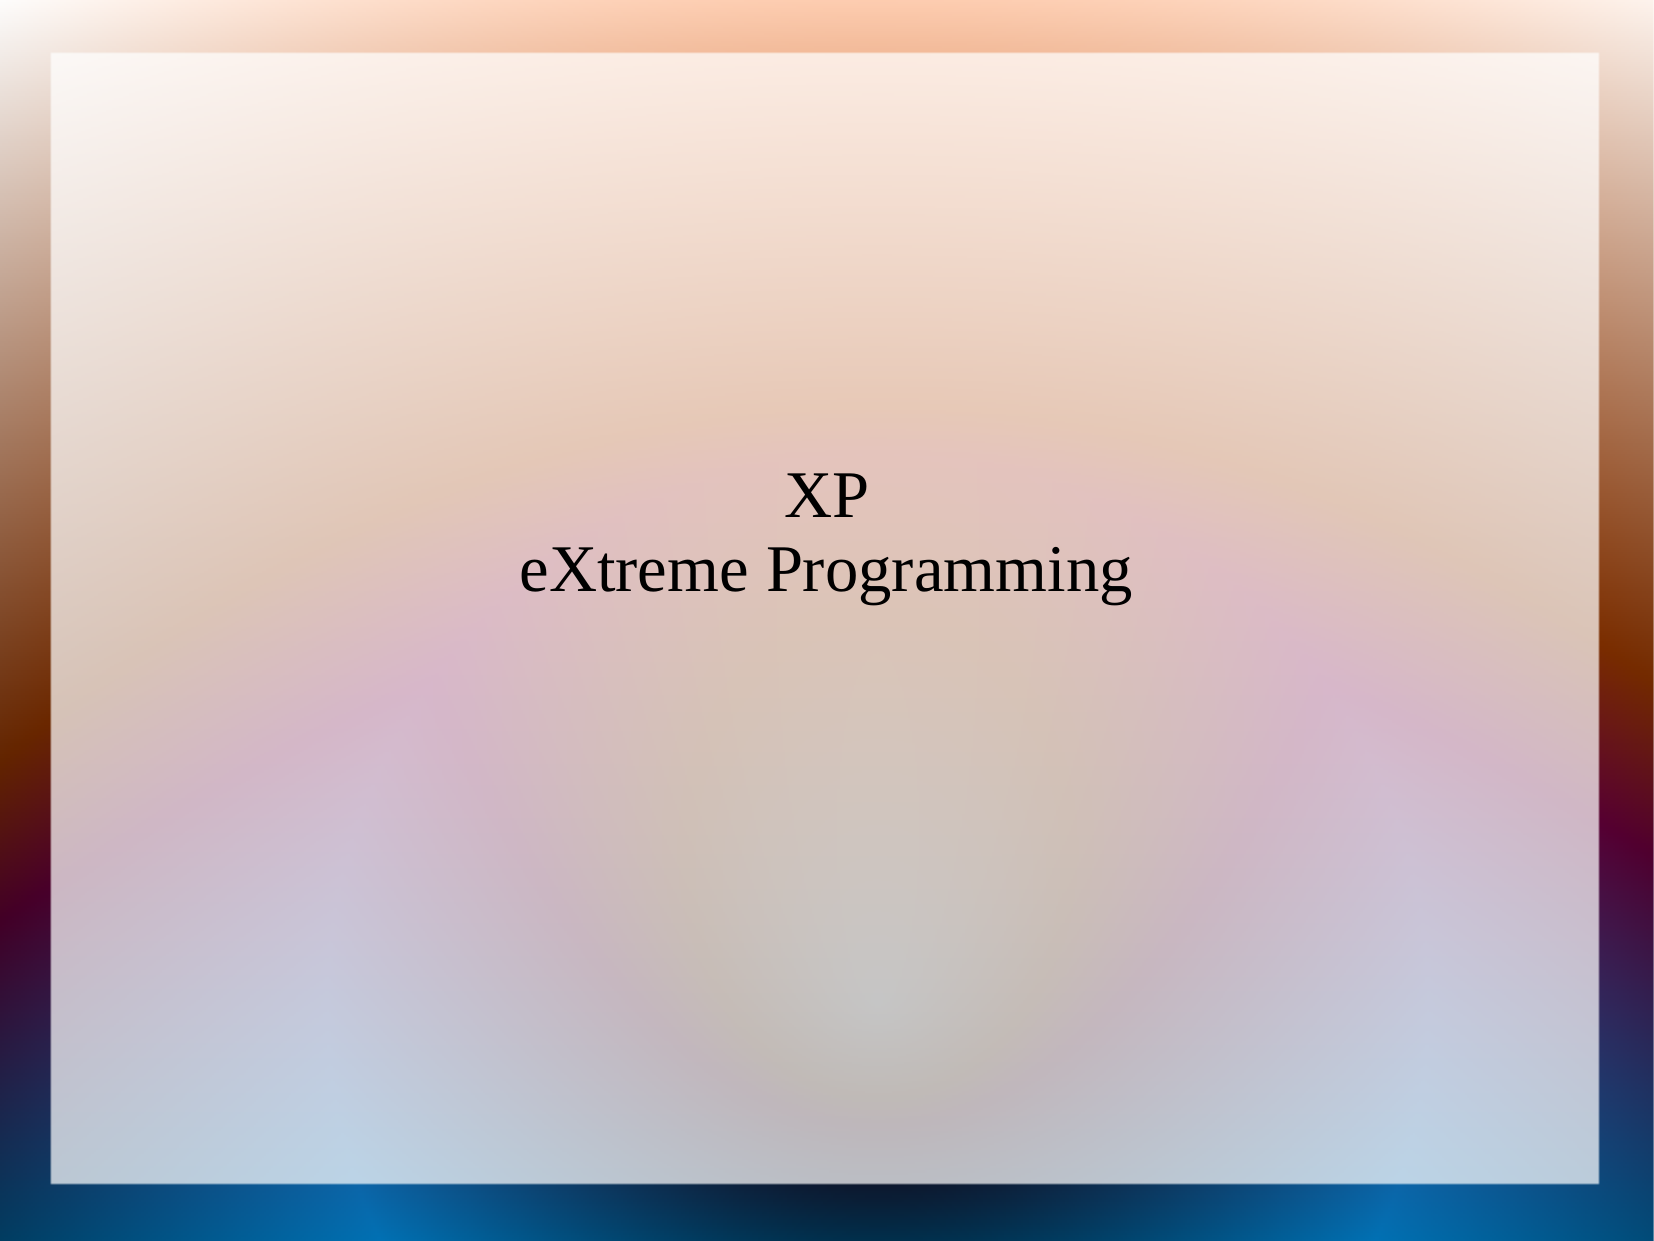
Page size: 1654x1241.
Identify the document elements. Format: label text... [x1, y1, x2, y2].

picture [0, 0, 1654, 1241]
subtitle XP eXtreme Programming [82, 55, 1571, 1010]
